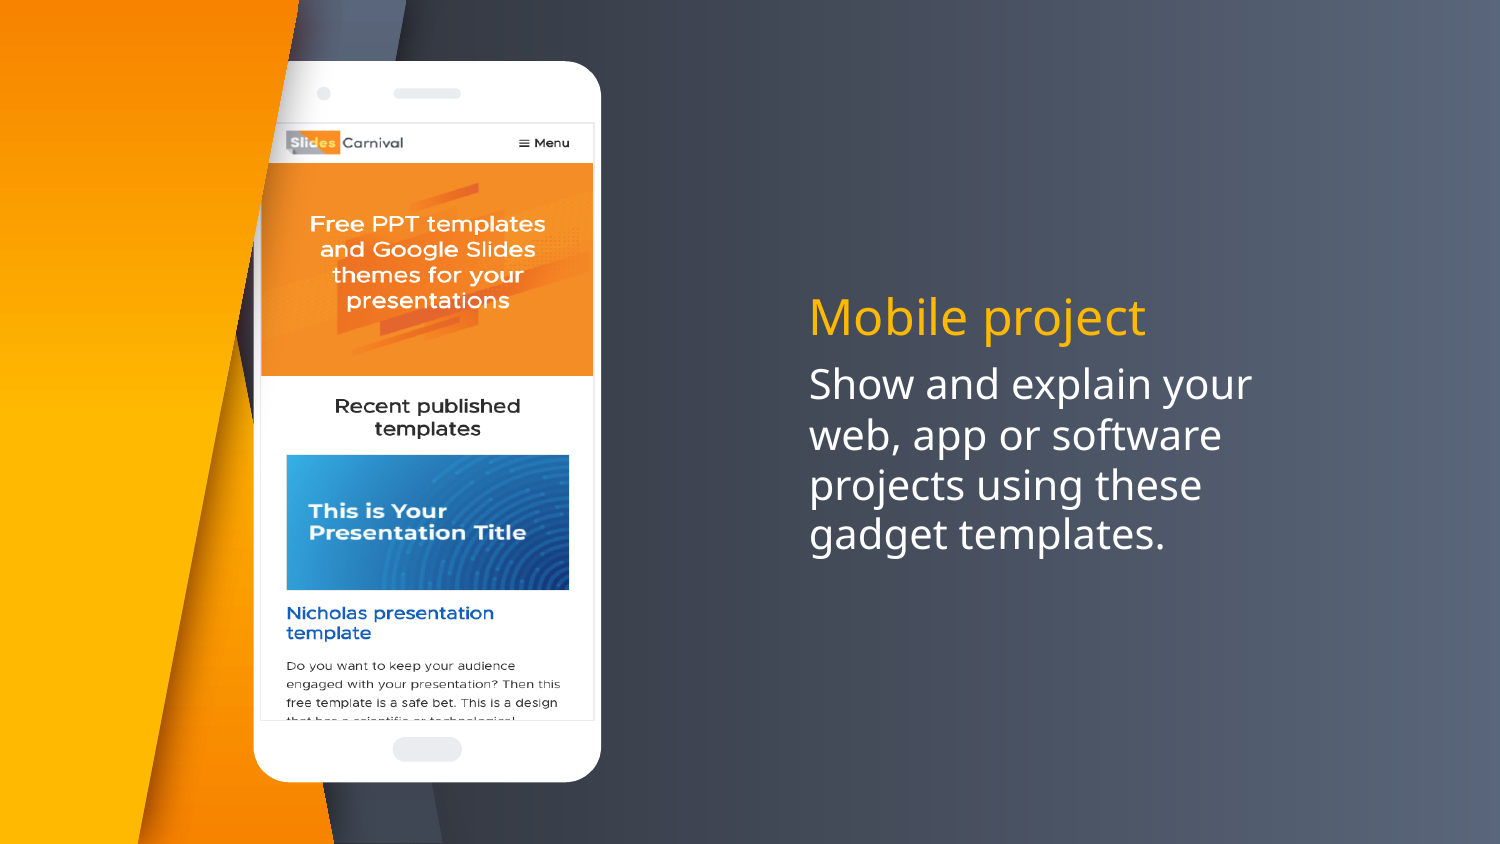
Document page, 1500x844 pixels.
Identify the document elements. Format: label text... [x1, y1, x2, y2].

text_box [0, 0, 602, 844]
picture [261, 124, 594, 720]
text_box Mobile project Show and explain your web, app or software projects using these gadget templates. [808, 187, 1279, 657]
